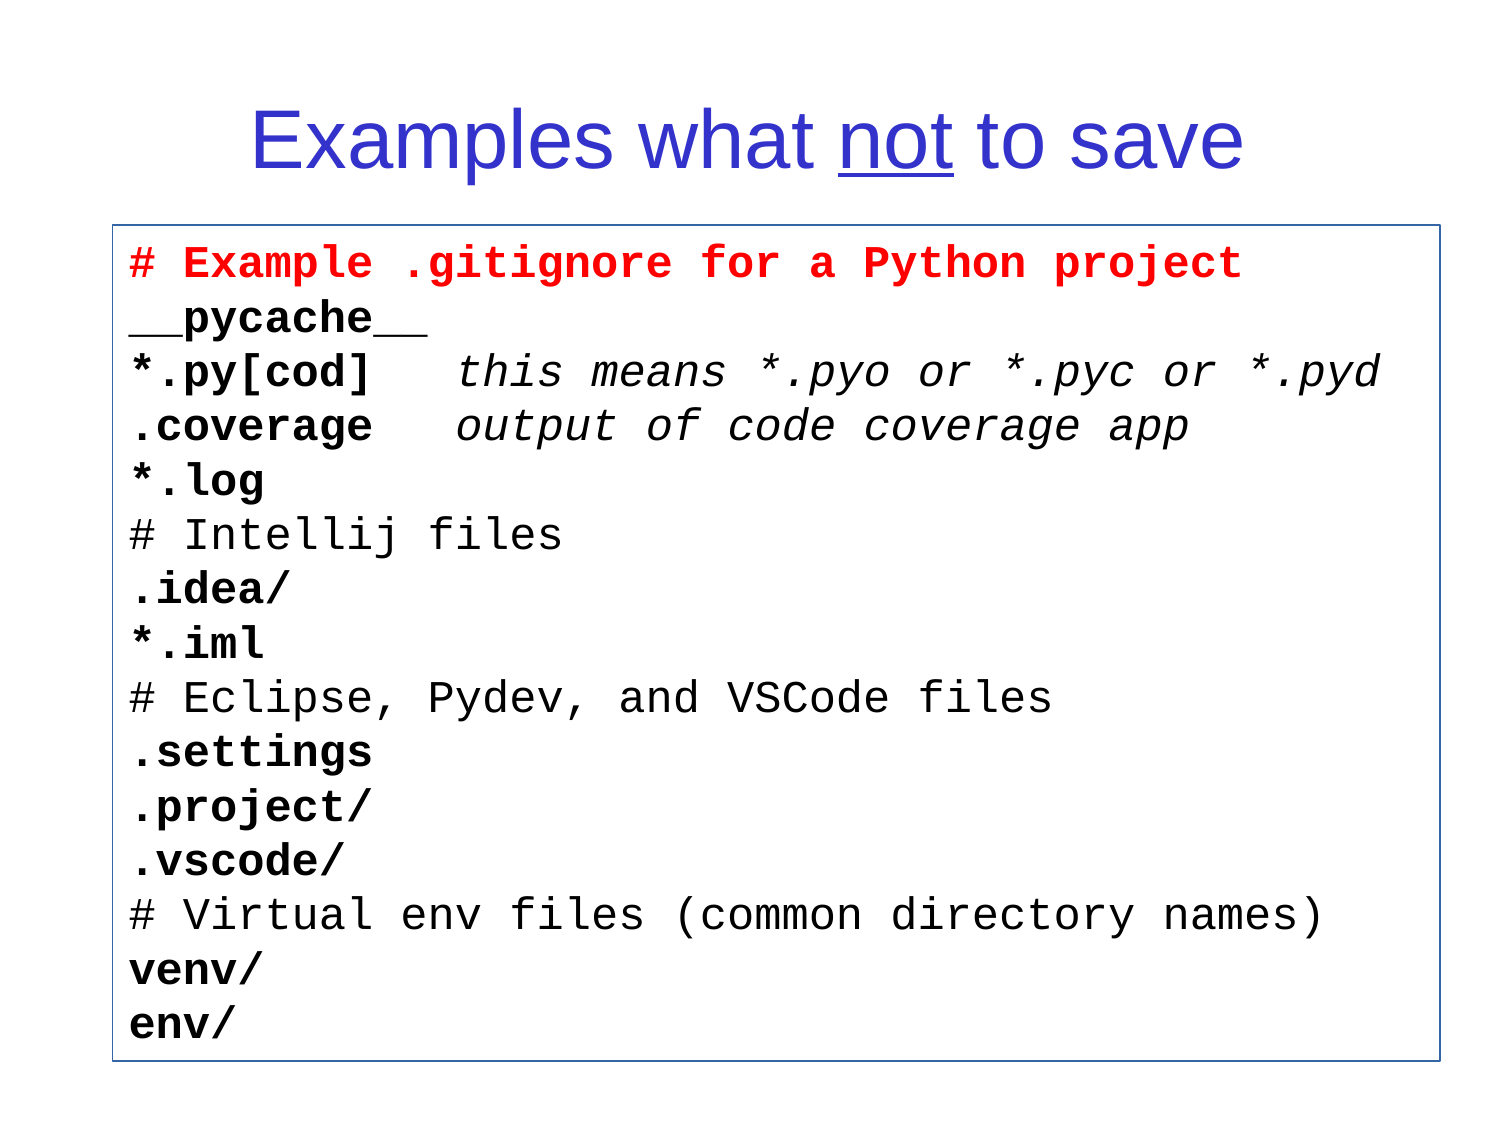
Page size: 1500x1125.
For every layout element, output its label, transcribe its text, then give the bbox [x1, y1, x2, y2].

title Examples what not to save [112, 62, 1384, 208]
list # Example .gitignore for a Python project __pycache__ *.py[cod] this means *.pyo or *.pyc or *.pyd .coverage output of code coverage app *.log # Intellij files .idea/ *.iml # Eclipse, Pydev, and VSCode files .settings .project/ .vscode/ # Virtual env files (common directory names) venv/ env/ [112, 224, 1441, 1061]
